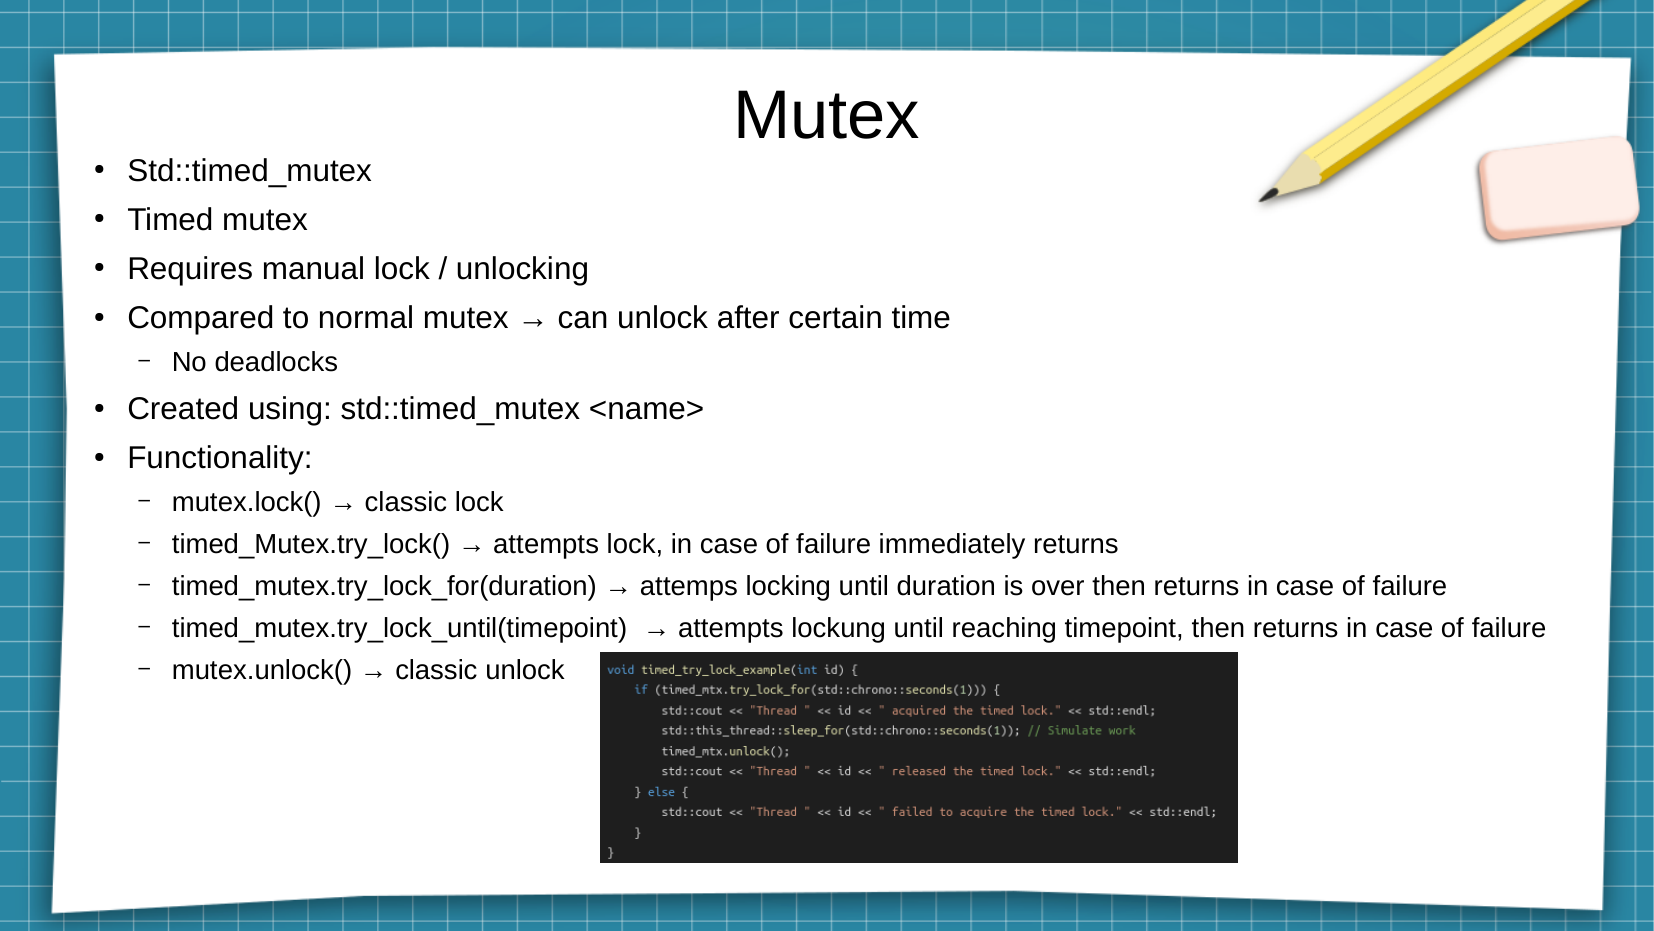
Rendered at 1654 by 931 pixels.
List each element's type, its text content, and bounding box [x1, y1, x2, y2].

list Std::timed_mutex Timed mutex Requires manual lock / unlocking Compared to normal mutex → can unlock after certain time No deadlocks Created using: std::timed_mutex <name> Functionality: mutex.lock() → classic lock timed_Mutex.try_lock() → attempts lock, in case of failure immediately returns timed_mutex.try_lock_for(duration) → attemps locking until duration is over then returns in case of failure timed_mutex.try_lock_until(timepoint) → attempts lockung until reaching timepoint, then returns in case of failure mutex.unlock() → classic unlock [82, 152, 1571, 693]
picture [0, 0, 1654, 931]
title Mutex [82, 37, 1571, 152]
